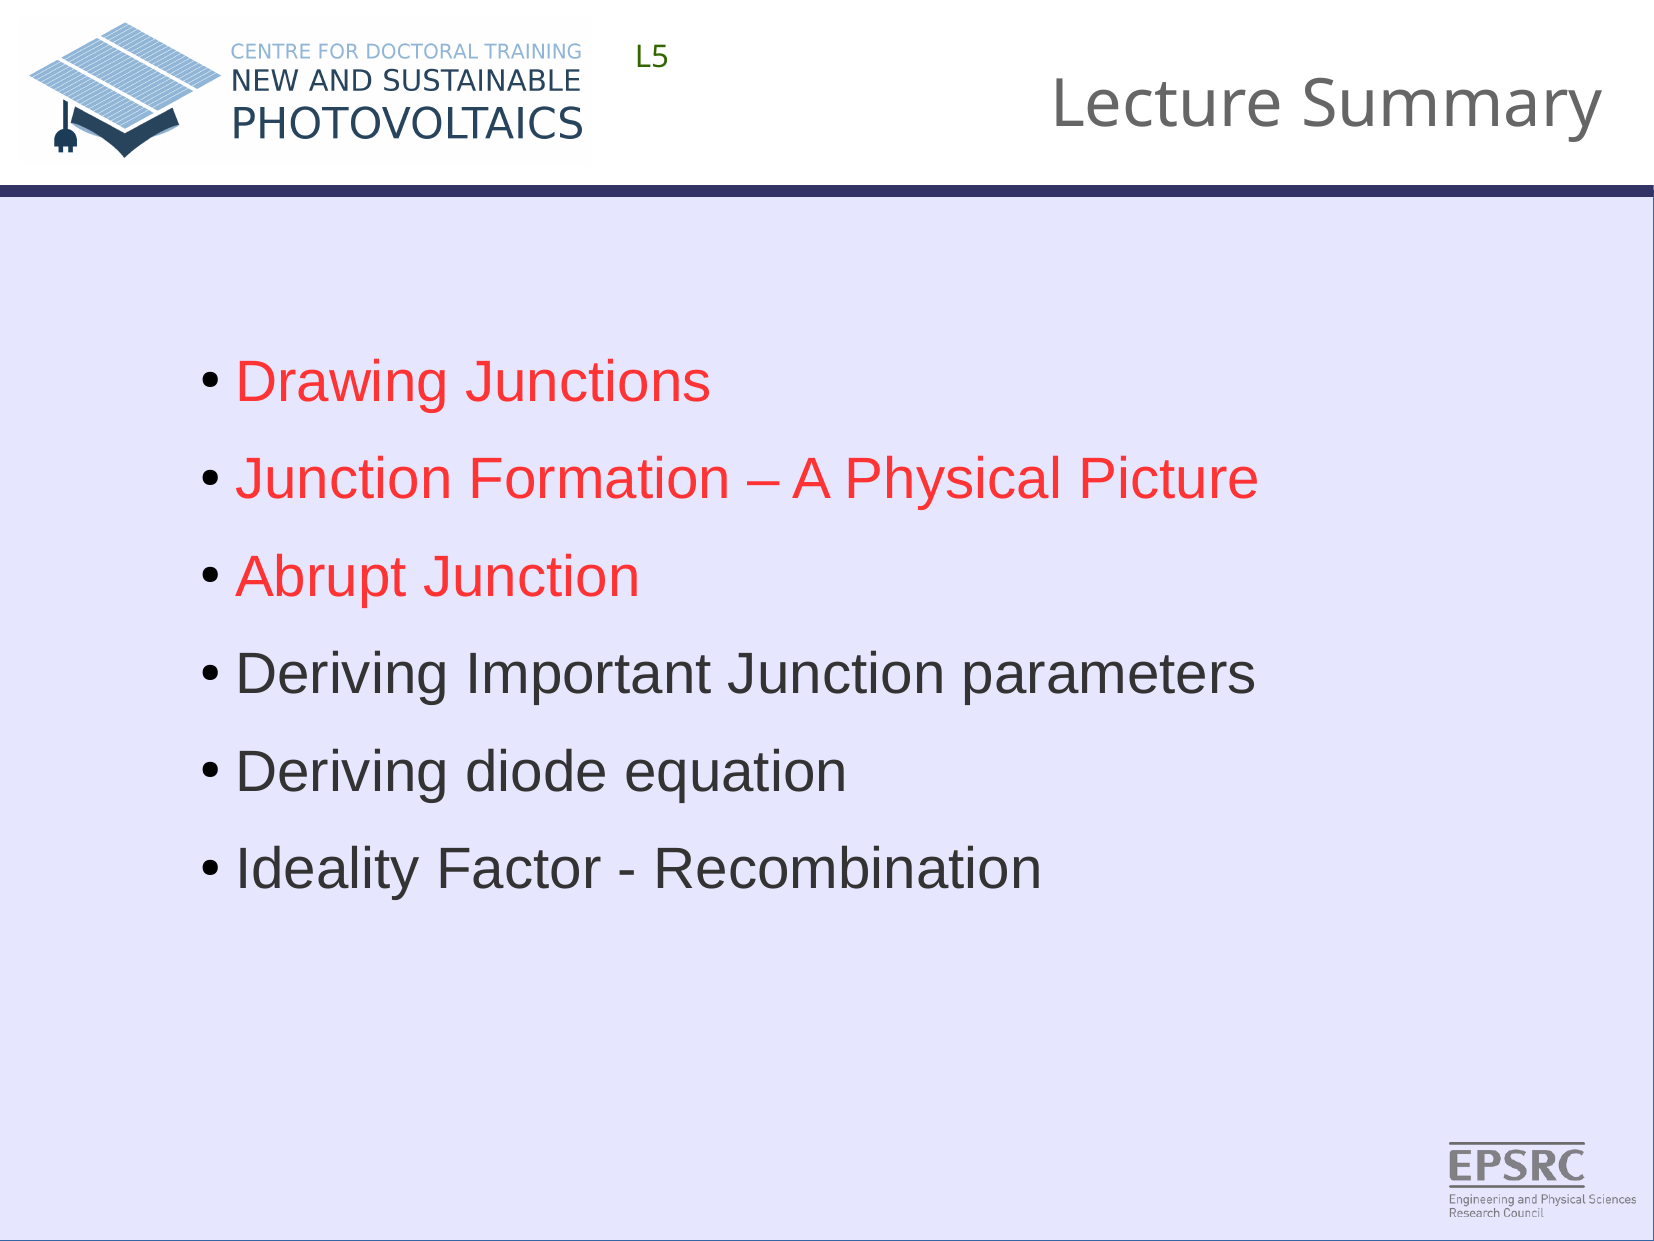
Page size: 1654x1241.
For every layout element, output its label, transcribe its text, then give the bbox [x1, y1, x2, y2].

text_box L5 [620, 29, 880, 80]
text_box [0, 197, 1654, 1241]
picture [1449, 1142, 1636, 1217]
text_box Lecture Summary [767, 51, 1618, 142]
text_box Drawing Junctions Junction Formation – A Physical Picture Abrupt Junction Deriving Important Junction parameters Deriving diode equation Ideality Factor - Recombination [184, 308, 1276, 879]
picture [19, 17, 591, 166]
